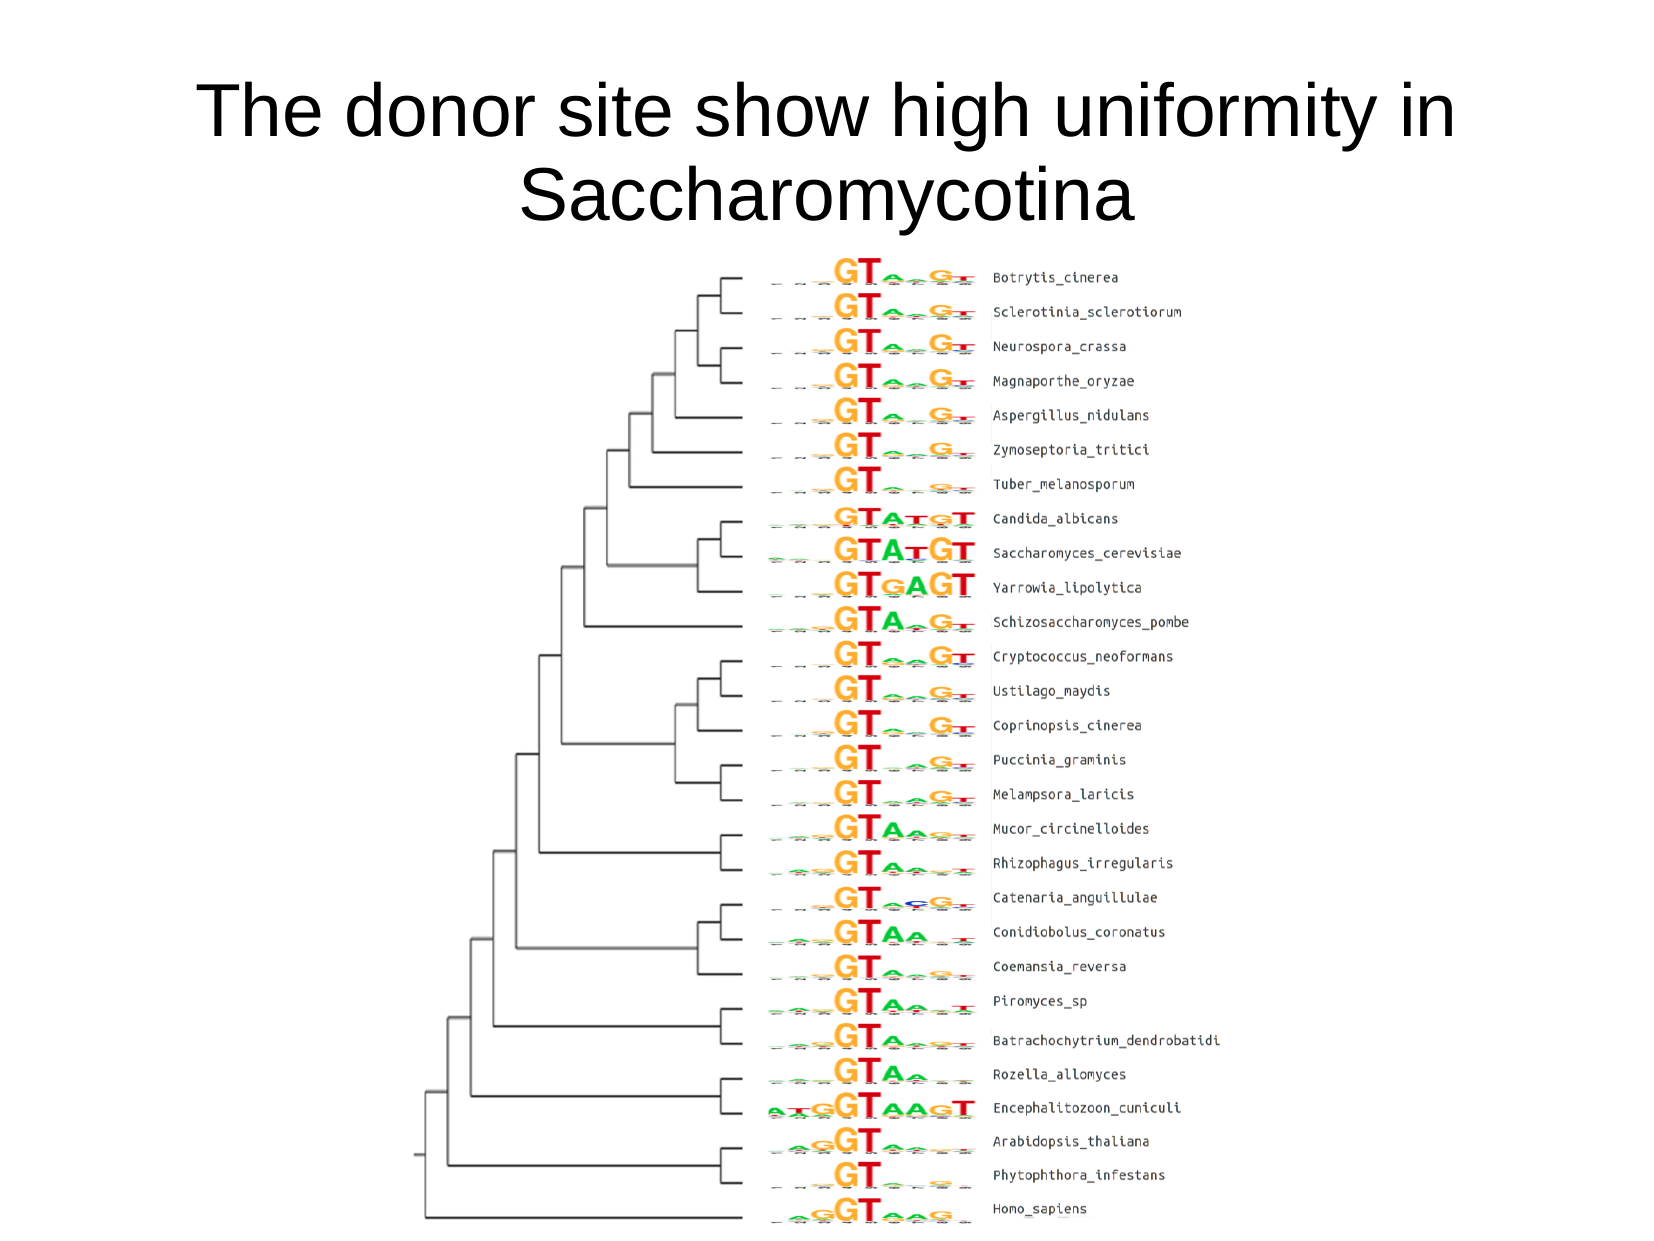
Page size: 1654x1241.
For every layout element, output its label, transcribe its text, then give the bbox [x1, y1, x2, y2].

picture [405, 256, 1276, 1231]
title The donor site show high uniformity in Saccharomycotina [82, 49, 1571, 257]
